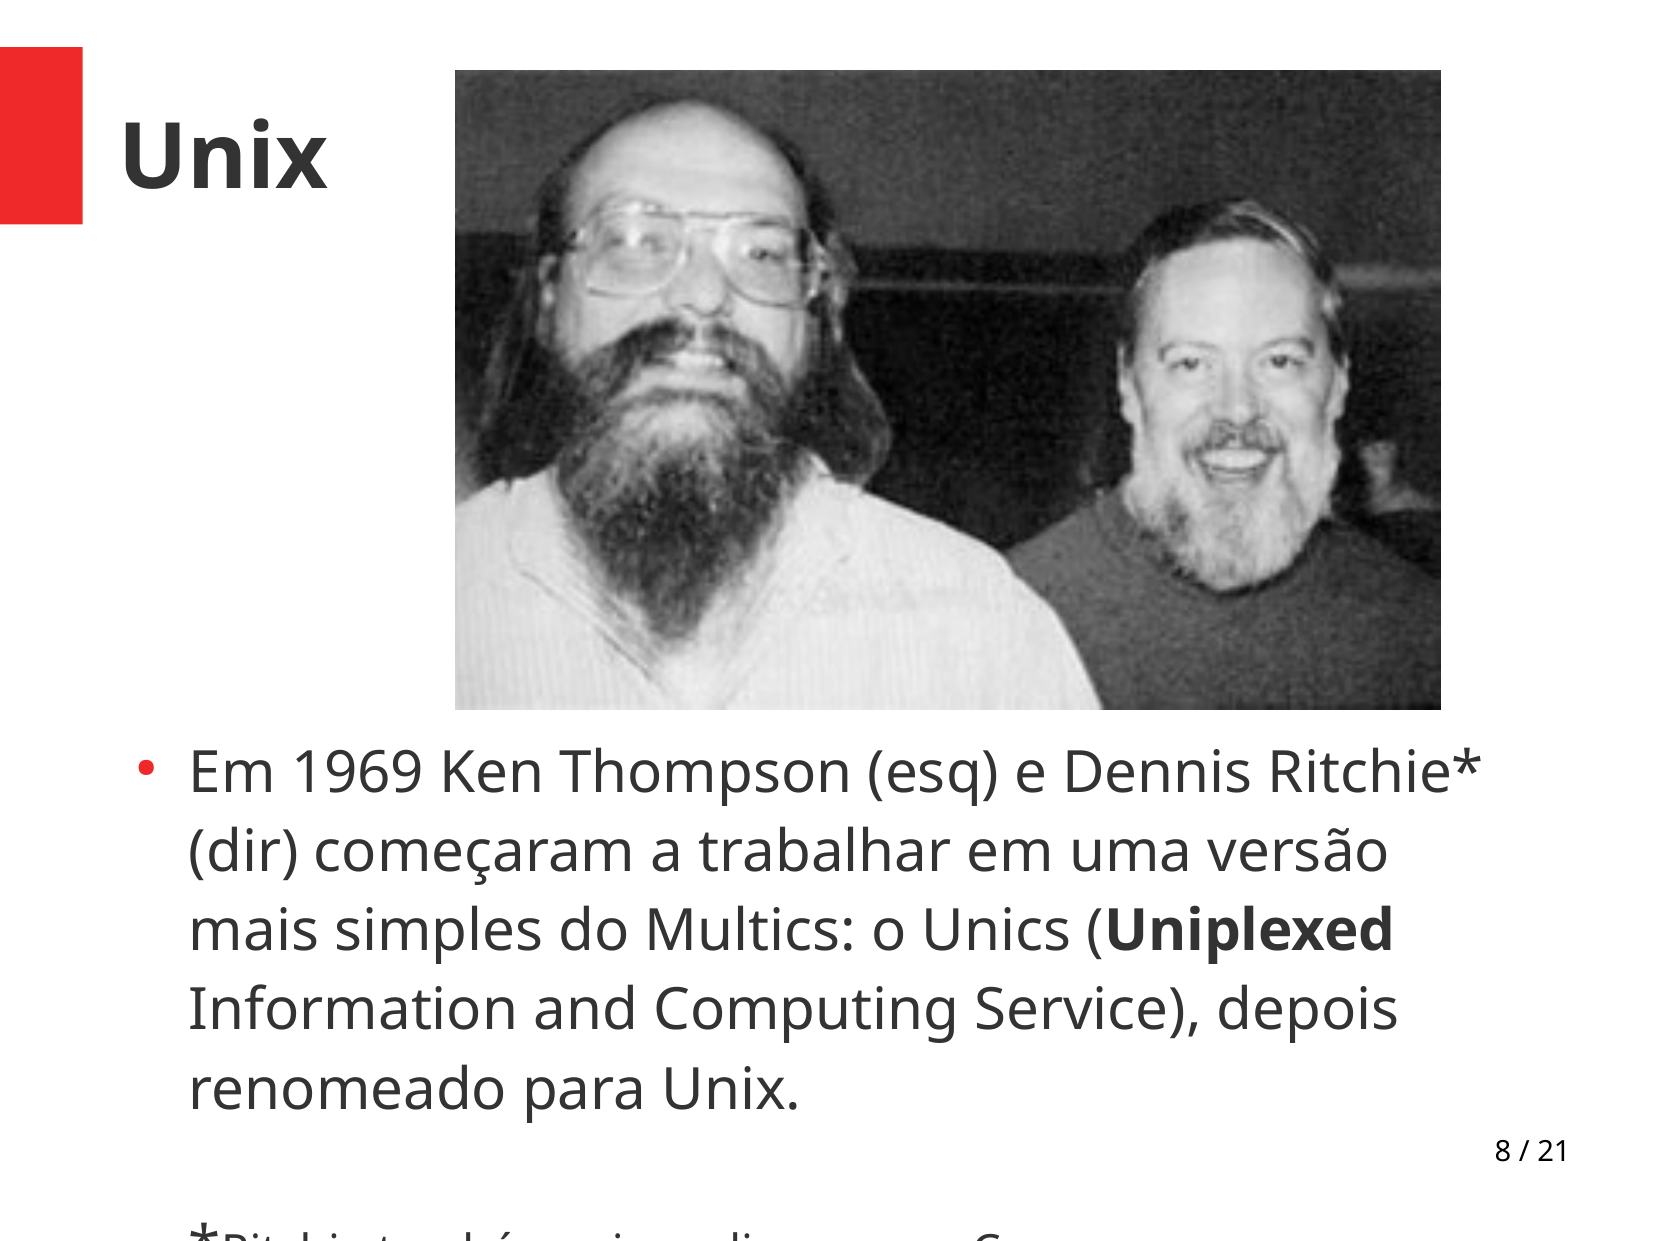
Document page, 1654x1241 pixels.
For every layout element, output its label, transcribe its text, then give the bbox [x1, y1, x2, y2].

picture [455, 70, 1441, 710]
list Em 1969 Ken Thompson (esq) e Dennis Ritchie* (dir) começaram a trabalhar em uma versão mais simples do Multics: o Unics (Uniplexed Information and Computing Service), depois renomeado para Unix. *Ritchie também criou a linguagem C [118, 730, 1536, 1074]
title Unix [118, 49, 1571, 257]
